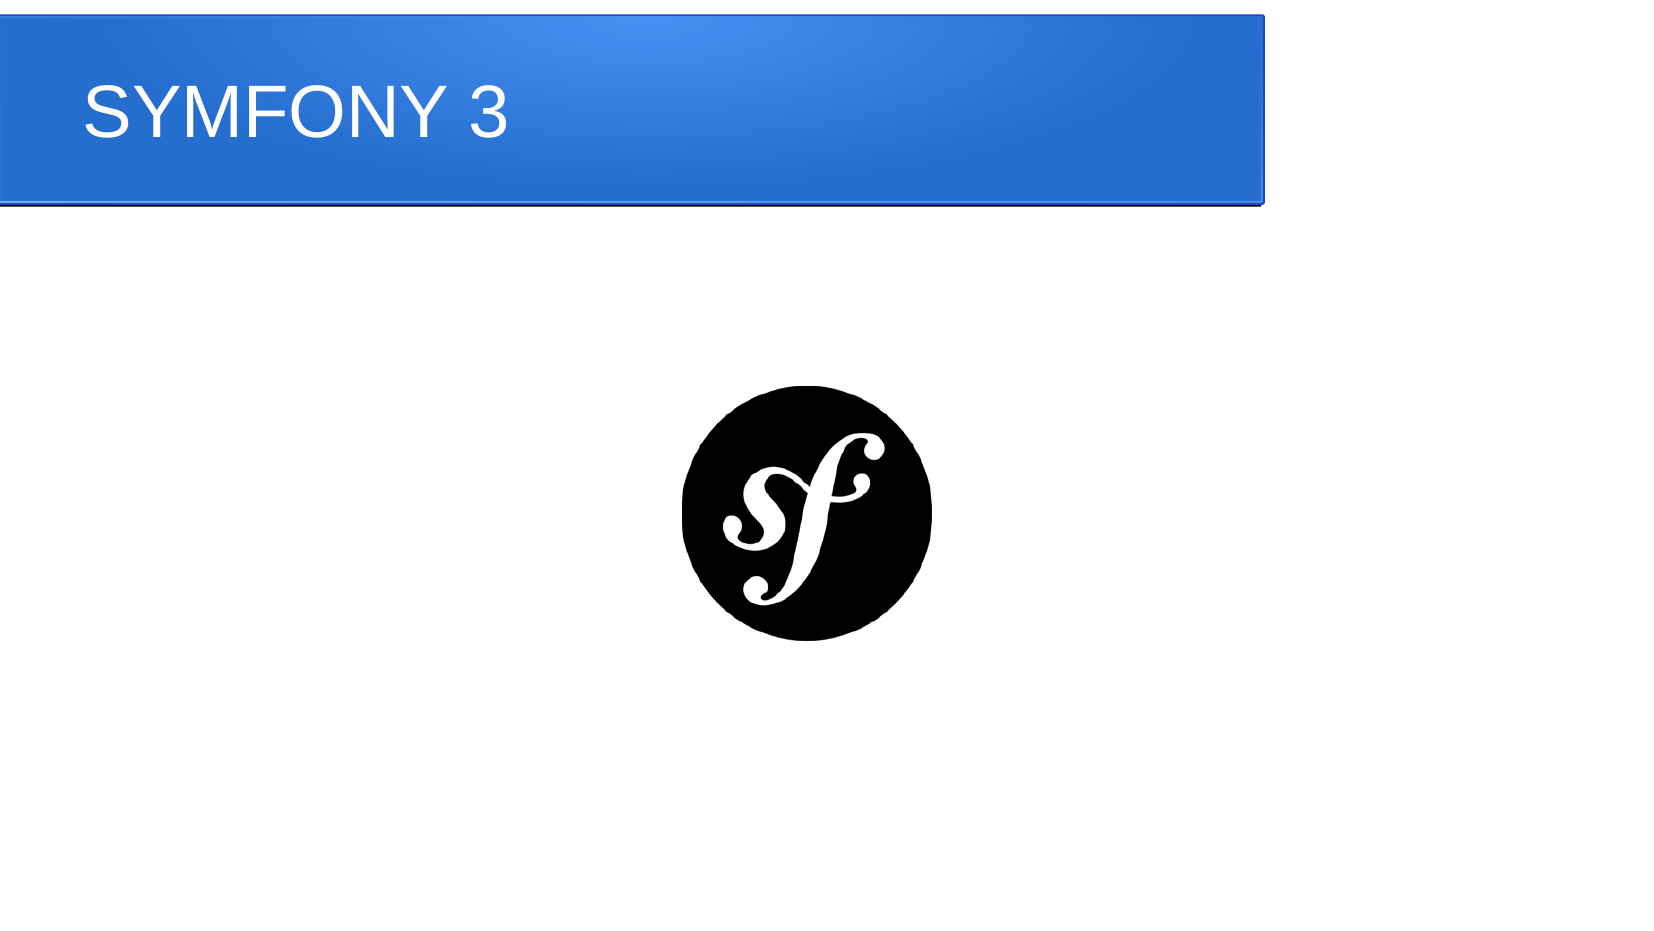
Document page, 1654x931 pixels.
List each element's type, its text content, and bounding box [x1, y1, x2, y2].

title SYMFONY 3 [82, 35, 1235, 189]
picture [520, 295, 1093, 731]
